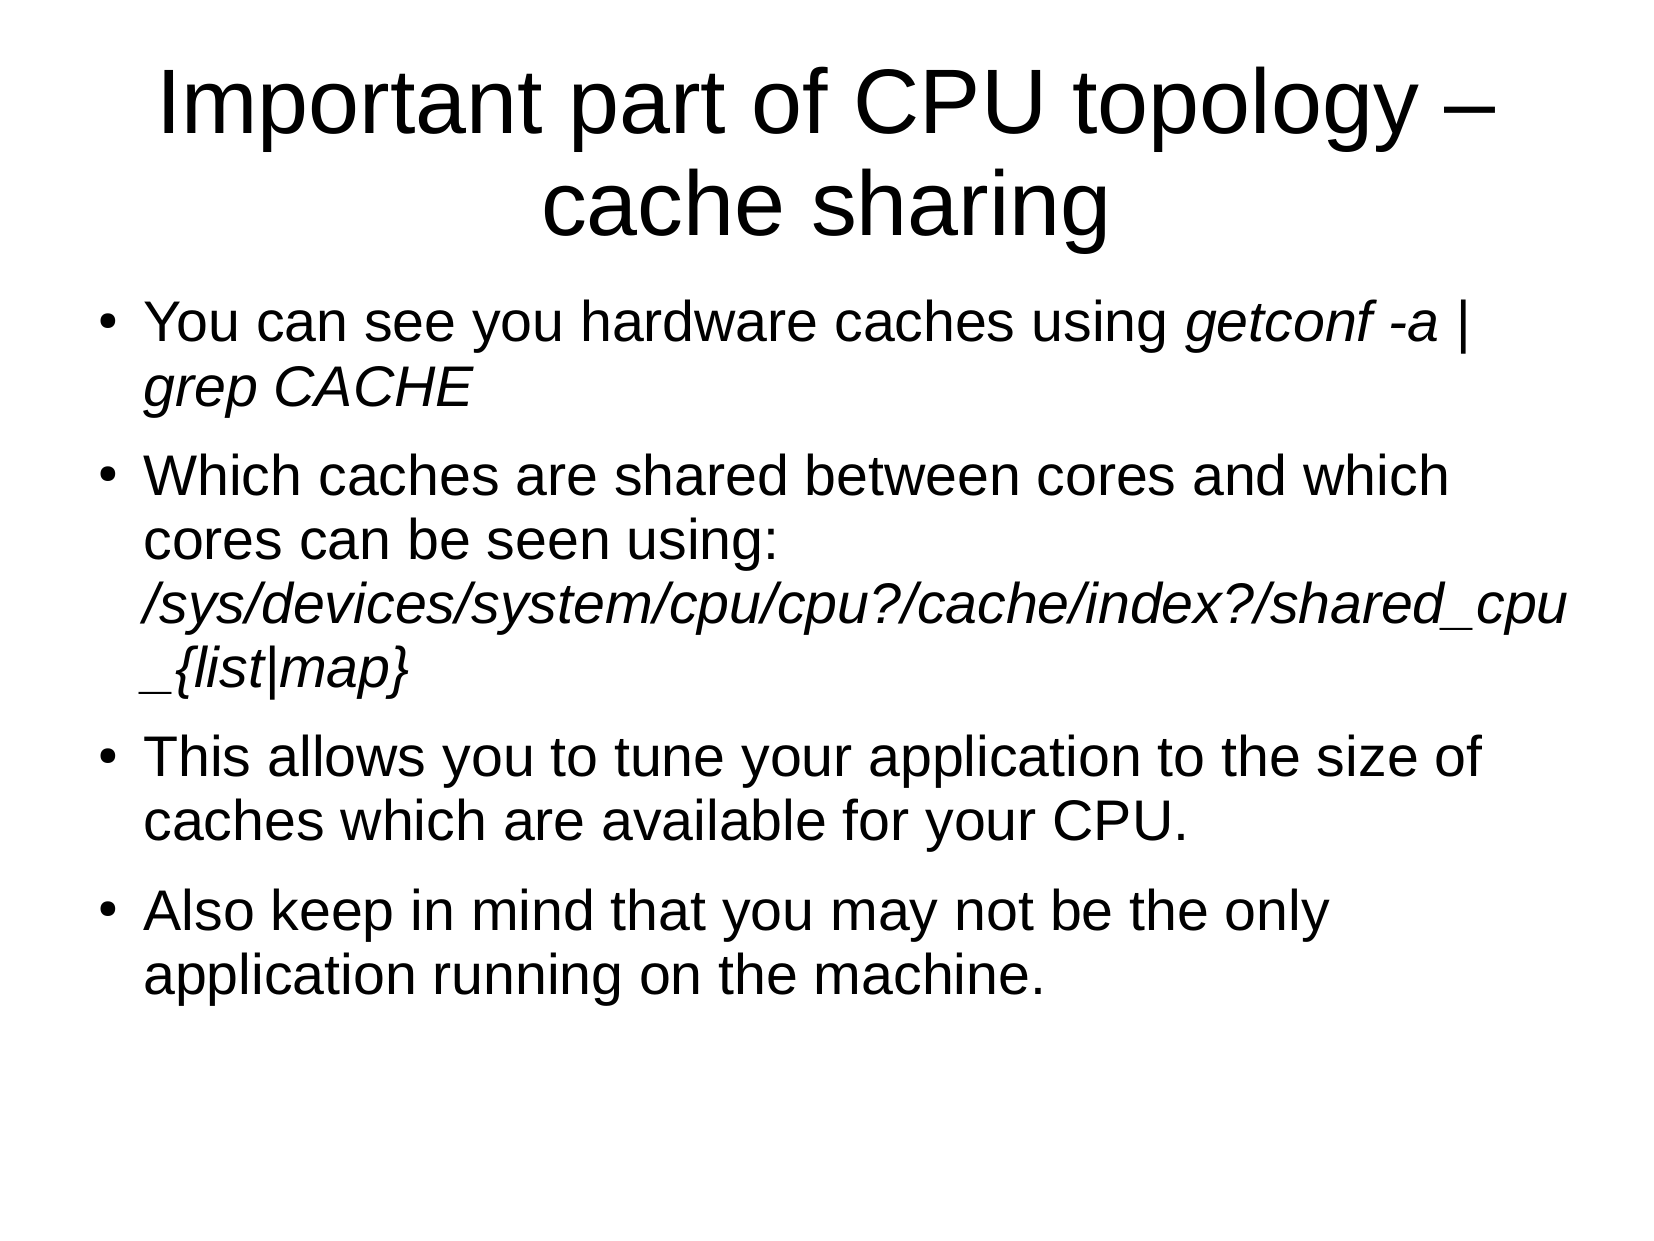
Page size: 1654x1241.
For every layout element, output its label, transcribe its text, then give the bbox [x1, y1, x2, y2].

list You can see you hardware caches using getconf -a | grep CACHE Which caches are shared between cores and which cores can be seen using: /sys/devices/system/cpu/cpu?/cache/index?/shared_cpu_{list|map} This allows you to tune your application to the size of caches which are available for your CPU. Also keep in mind that you may not be the only application running on the machine. [82, 290, 1571, 1010]
title Important part of CPU topology – cache sharing [82, 49, 1571, 257]
